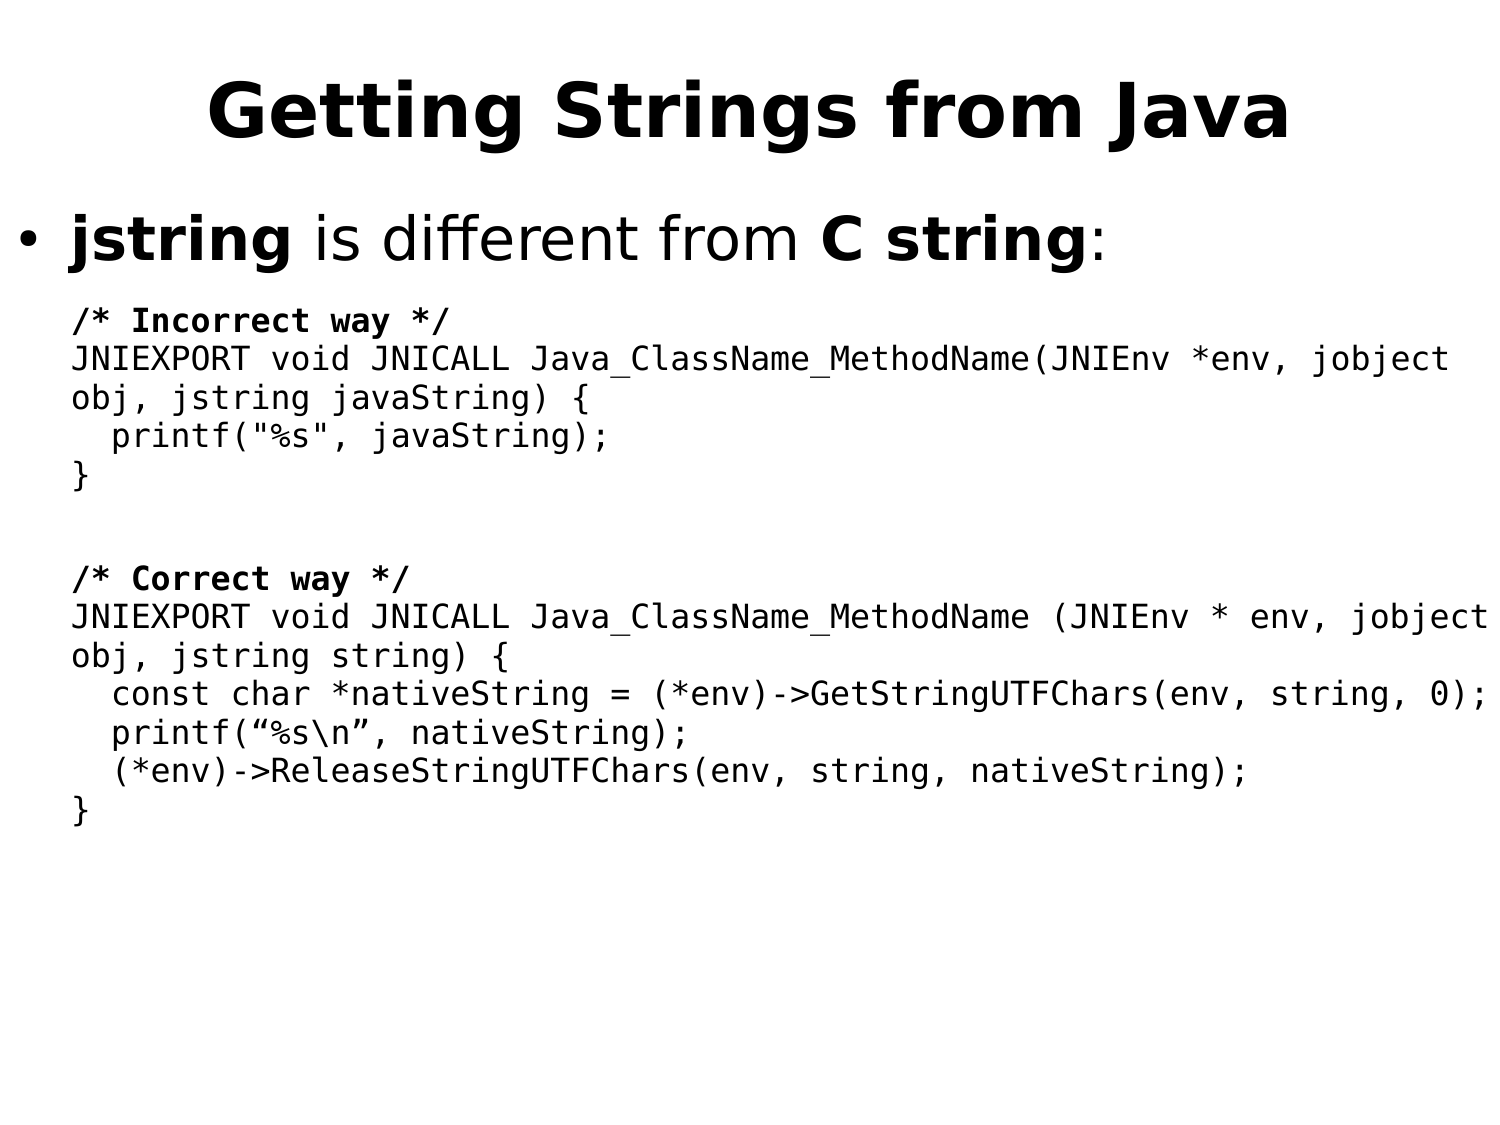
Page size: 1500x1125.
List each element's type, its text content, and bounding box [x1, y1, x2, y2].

title Getting Strings from Java [75, 44, 1425, 177]
list jstring is different from C string: /* Incorrect way */ JNIEXPORT void JNICALL Java_ClassName_MethodName(JNIEnv *env, jobject obj, jstring javaString) { printf("%s", javaString); } /* Correct way */ JNIEXPORT void JNICALL Java_ClassName_MethodName (JNIEnv * env, jobject obj, jstring string) { const char *nativeString = (*env)->GetStringUTFChars(env, string, 0); printf(“%s\n”, nativeString); (*env)->ReleaseStringUTFChars(env, string, nativeString); } [0, 204, 1500, 1075]
